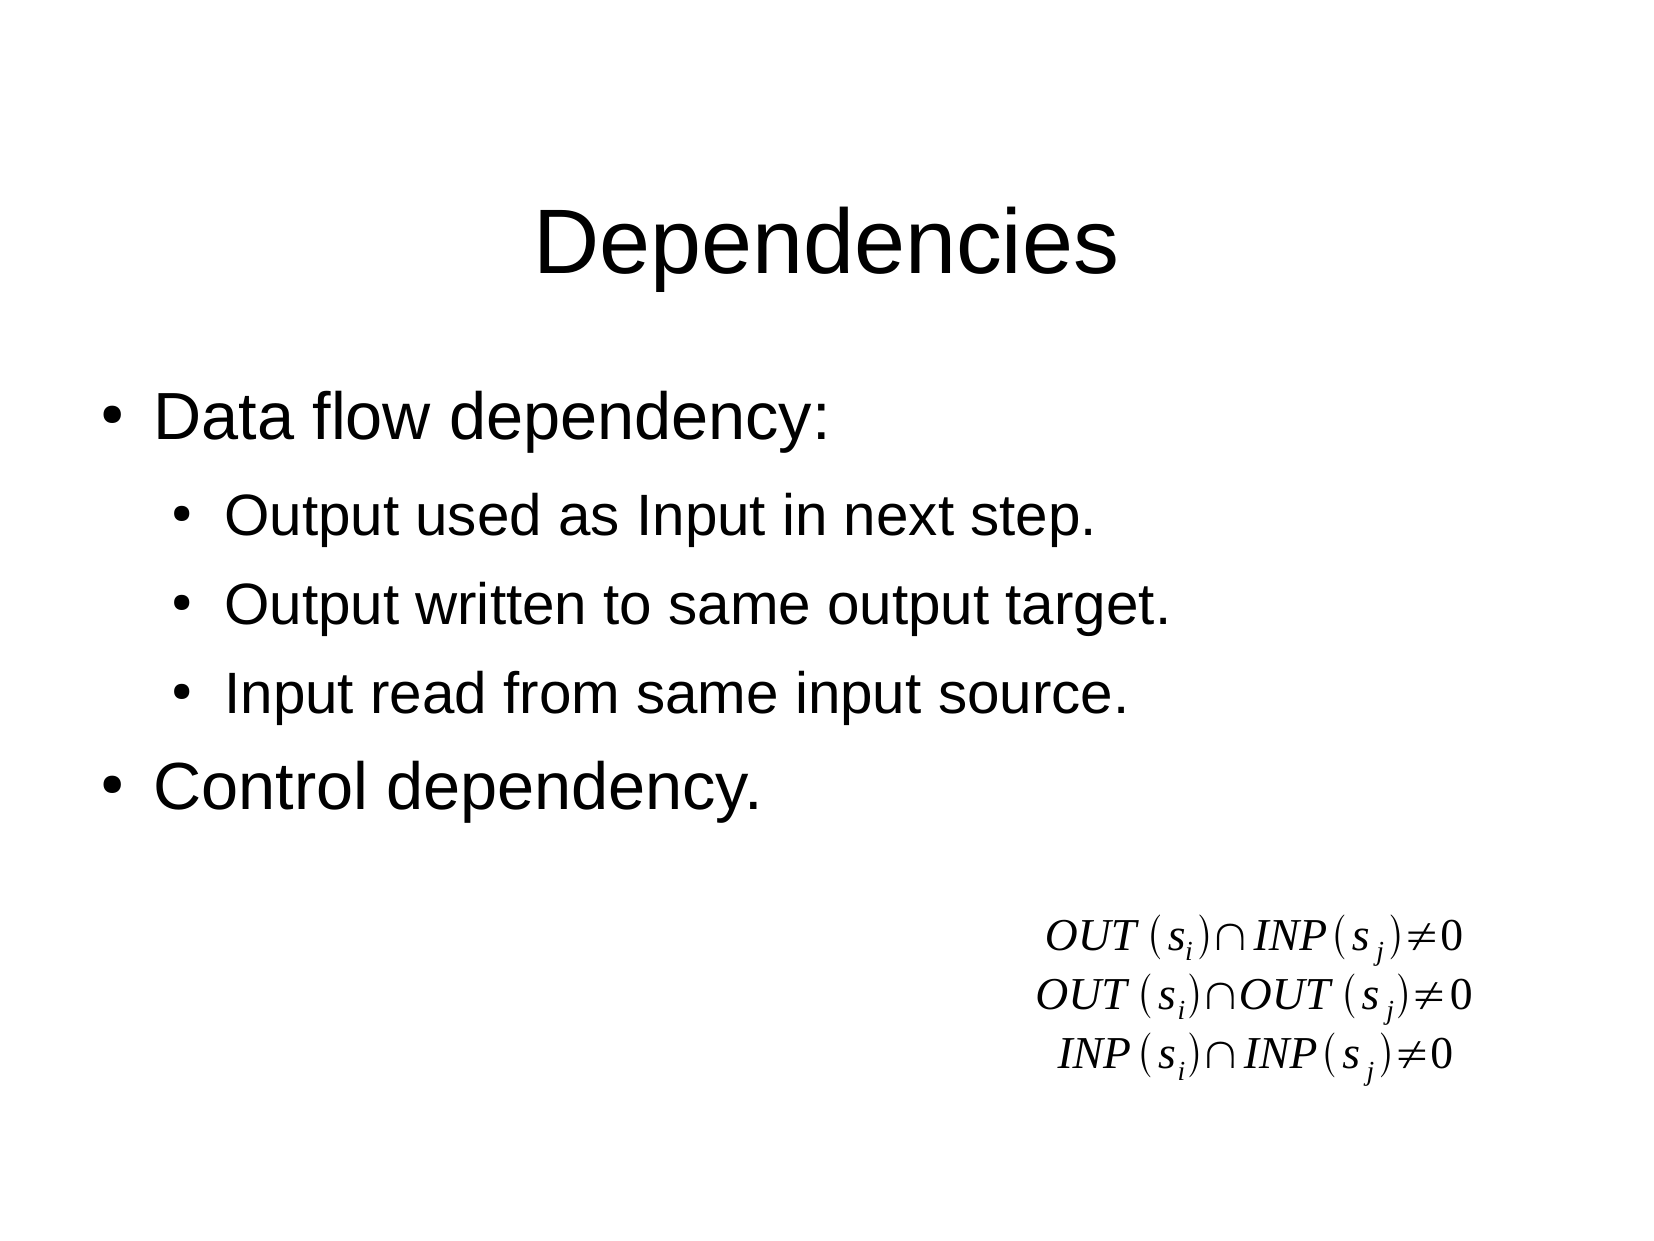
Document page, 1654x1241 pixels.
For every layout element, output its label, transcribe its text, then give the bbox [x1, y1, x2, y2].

chart [1025, 909, 1484, 1139]
list Data flow dependency: Output used as Input in next step. Output written to same output target. Input read from same input source. Control dependency. [82, 378, 1571, 1198]
title Dependencies [82, 138, 1571, 346]
